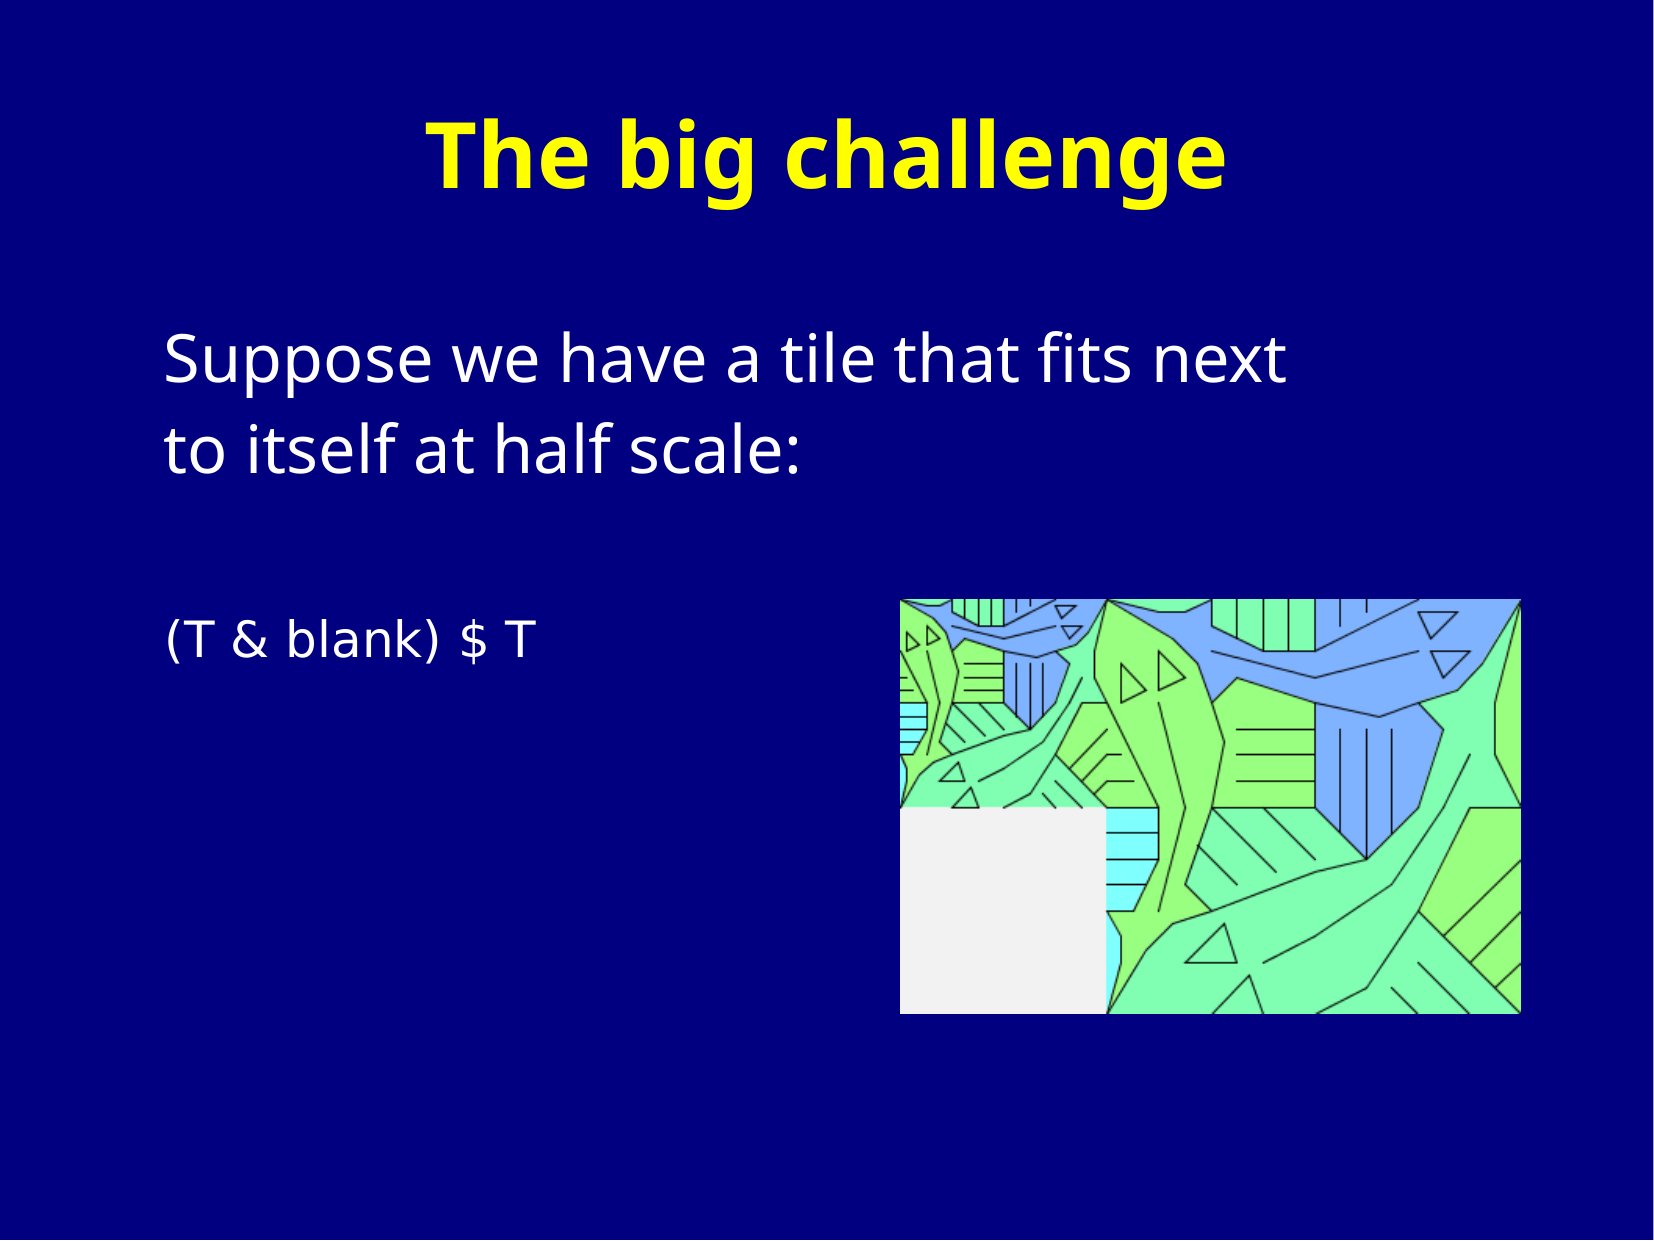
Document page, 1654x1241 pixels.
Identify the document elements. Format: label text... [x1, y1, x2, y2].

picture [900, 599, 1521, 1014]
text_box Suppose we have a tile that fits next to itself at half scale: [149, 303, 1348, 475]
text_box (T & blank) $ T [150, 603, 826, 677]
title The big challenge [82, 56, 1571, 250]
